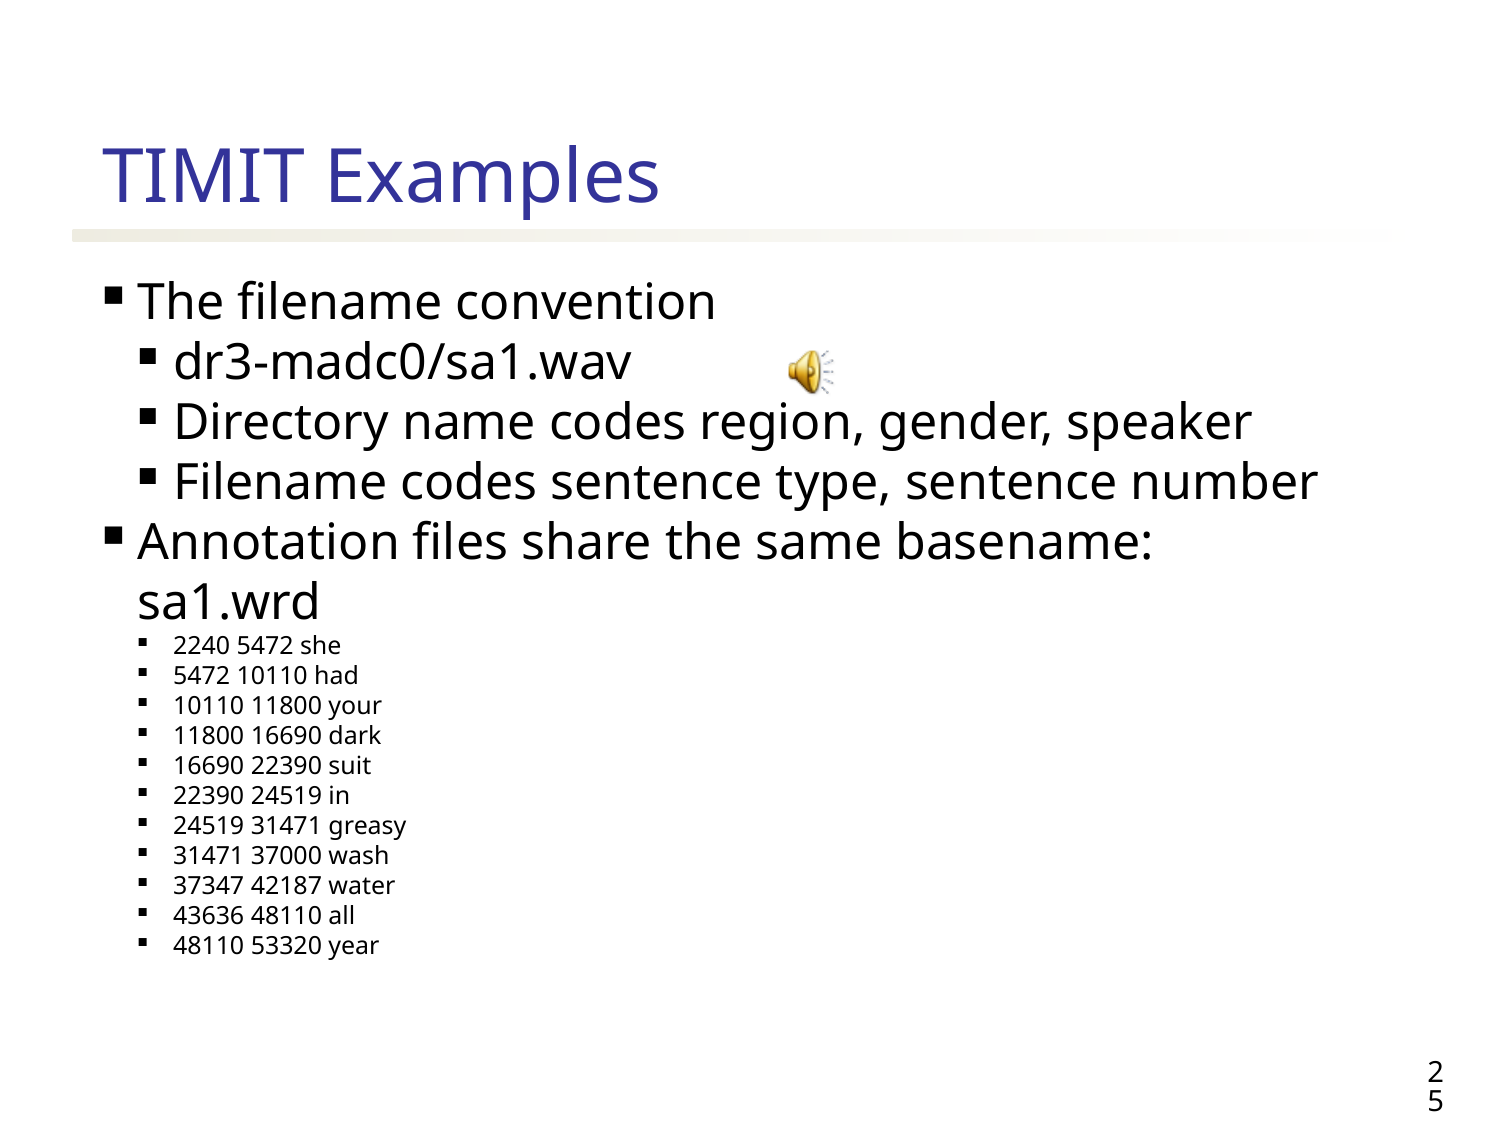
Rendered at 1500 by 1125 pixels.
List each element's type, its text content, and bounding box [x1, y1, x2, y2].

picture [787, 349, 838, 400]
text_box TIMIT Examples [87, 37, 1304, 225]
text_box <number> [1412, 1025, 1475, 1100]
text_box The filename convention dr3-madc0/sa1.wav Directory name codes region, gender, speaker Filename codes sentence type, sentence number Annotation files share the same basename: sa1.wrd 2240 5472 she 5472 10110 had 10110 11800 your 11800 16690 dark 16690 22390 suit 22390 24519 in 24519 31471 greasy 31471 37000 wash 37347 42187 water 43636 48110 all 48110 53320 year [87, 262, 1363, 1050]
